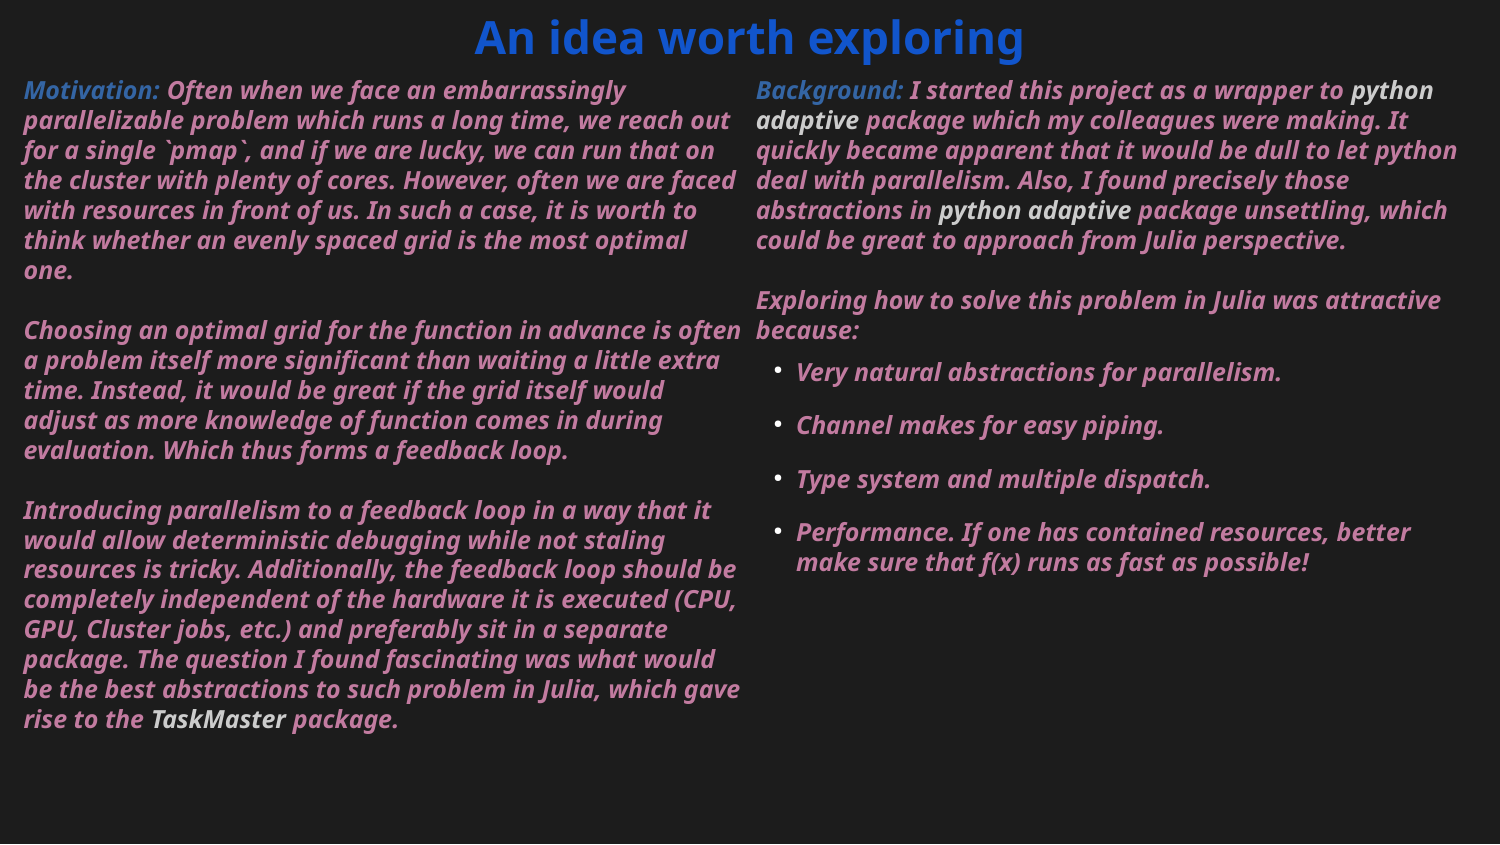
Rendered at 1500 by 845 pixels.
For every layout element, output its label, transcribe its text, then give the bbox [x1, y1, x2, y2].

list Background: I started this project as a wrapper to python adaptive package which my colleagues were making. It quickly became apparent that it would be dull to let python deal with parallelism. Also, I found precisely those abstractions in python adaptive package unsettling, which could be great to approach from Julia perspective. Exploring how to solve this problem in Julia was attractive because: Very natural abstractions for parallelism. Channel makes for easy piping. Type system and multiple dispatch. Performance. If one has contained resources, better make sure that f(x) runs as fast as possible! [755, 75, 1476, 826]
list Motivation: Often when we face an embarrassingly parallelizable problem which runs a long time, we reach out for a single `pmap`, and if we are lucky, we can run that on the cluster with plenty of cores. However, often we are faced with resources in front of us. In such a case, it is worth to think whether an evenly spaced grid is the most optimal one. Choosing an optimal grid for the function in advance is often a problem itself more significant than waiting a little extra time. Instead, it would be great if the grid itself would adjust as more knowledge of function comes in during evaluation. Which thus forms a feedback loop. Introducing parallelism to a feedback loop in a way that it would allow deterministic debugging while not staling resources is tricky. Additionally, the feedback loop should be completely independent of the hardware it is executed (CPU, GPU, Cluster jobs, etc.) and preferably sit in a separate package. The question I found fascinating was what would be the best abstractions to such problem in Julia, which gave rise to the TaskMaster package. [23, 75, 744, 826]
text_box An idea worth exploring [73, 0, 1427, 100]
